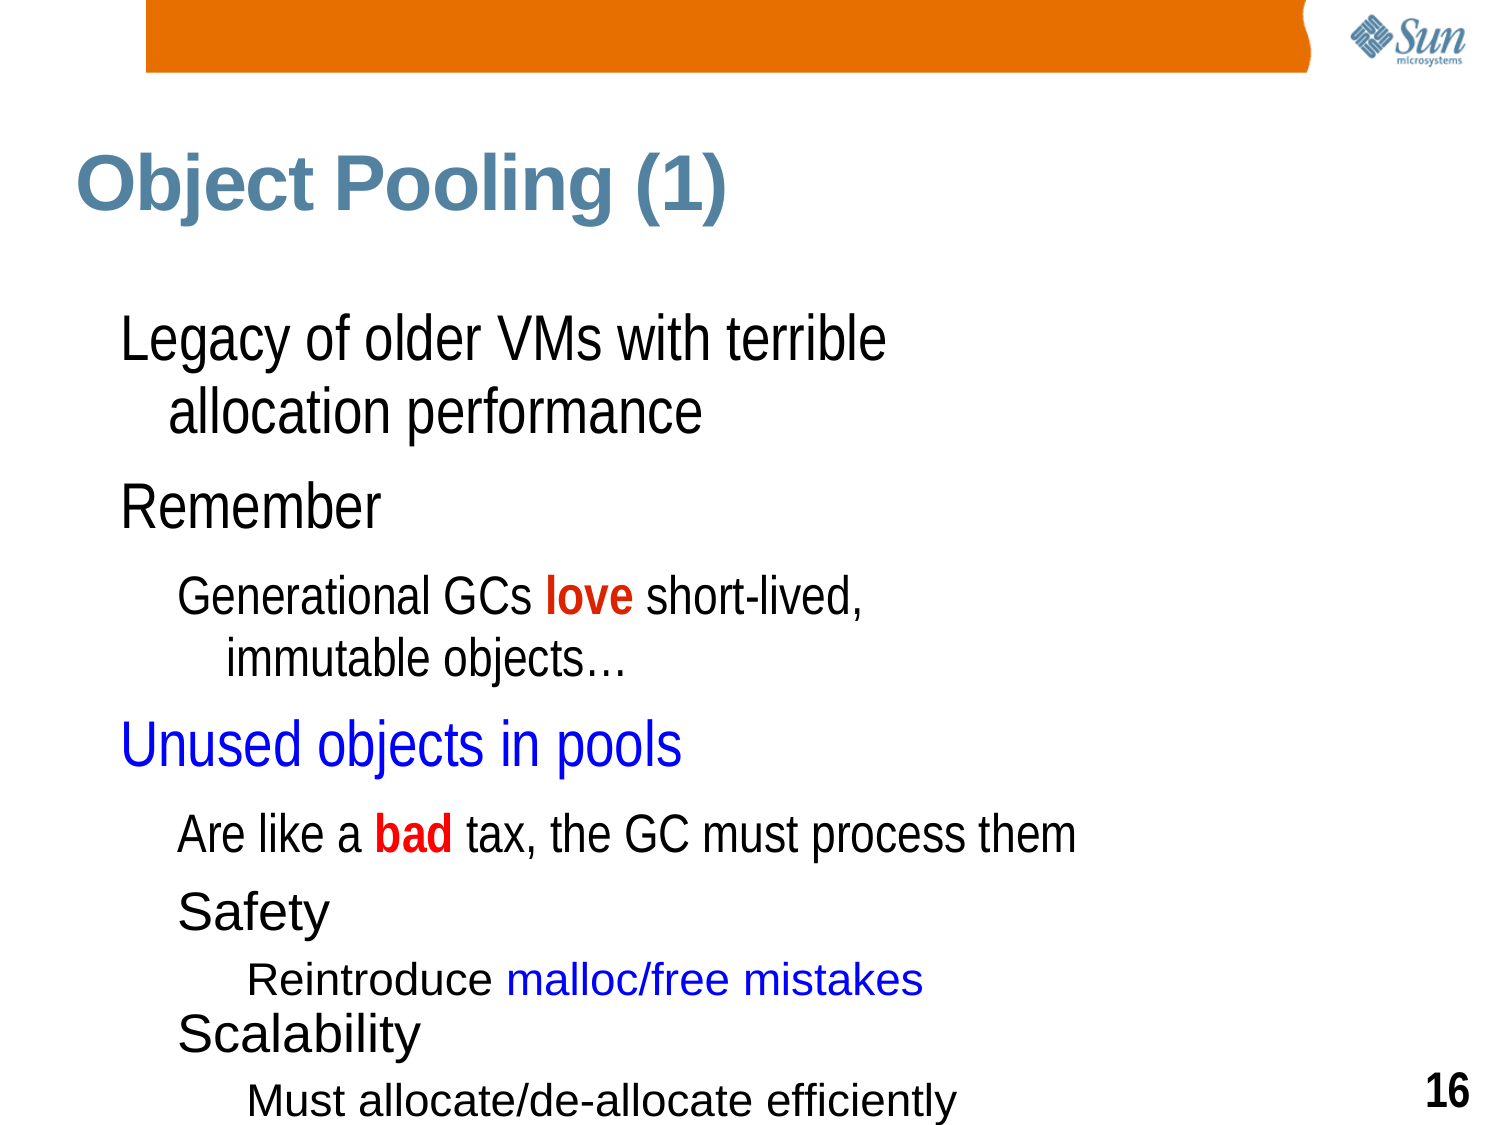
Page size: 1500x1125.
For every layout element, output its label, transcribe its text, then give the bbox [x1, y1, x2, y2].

title Object Pooling (1) [75, 146, 1438, 251]
list Legacy of older VMs with terrible allocation performance Remember Generational GCs love short-lived, immutable objects… Unused objects in pools Are like a bad tax, the GC must process them Safety Reintroduce malloc/free mistakes Scalability Must allocate/de-allocate efficiently synchronized defeats the VM’s fast allocation mechanism [100, 299, 1451, 1125]
picture [146, 0, 1500, 75]
